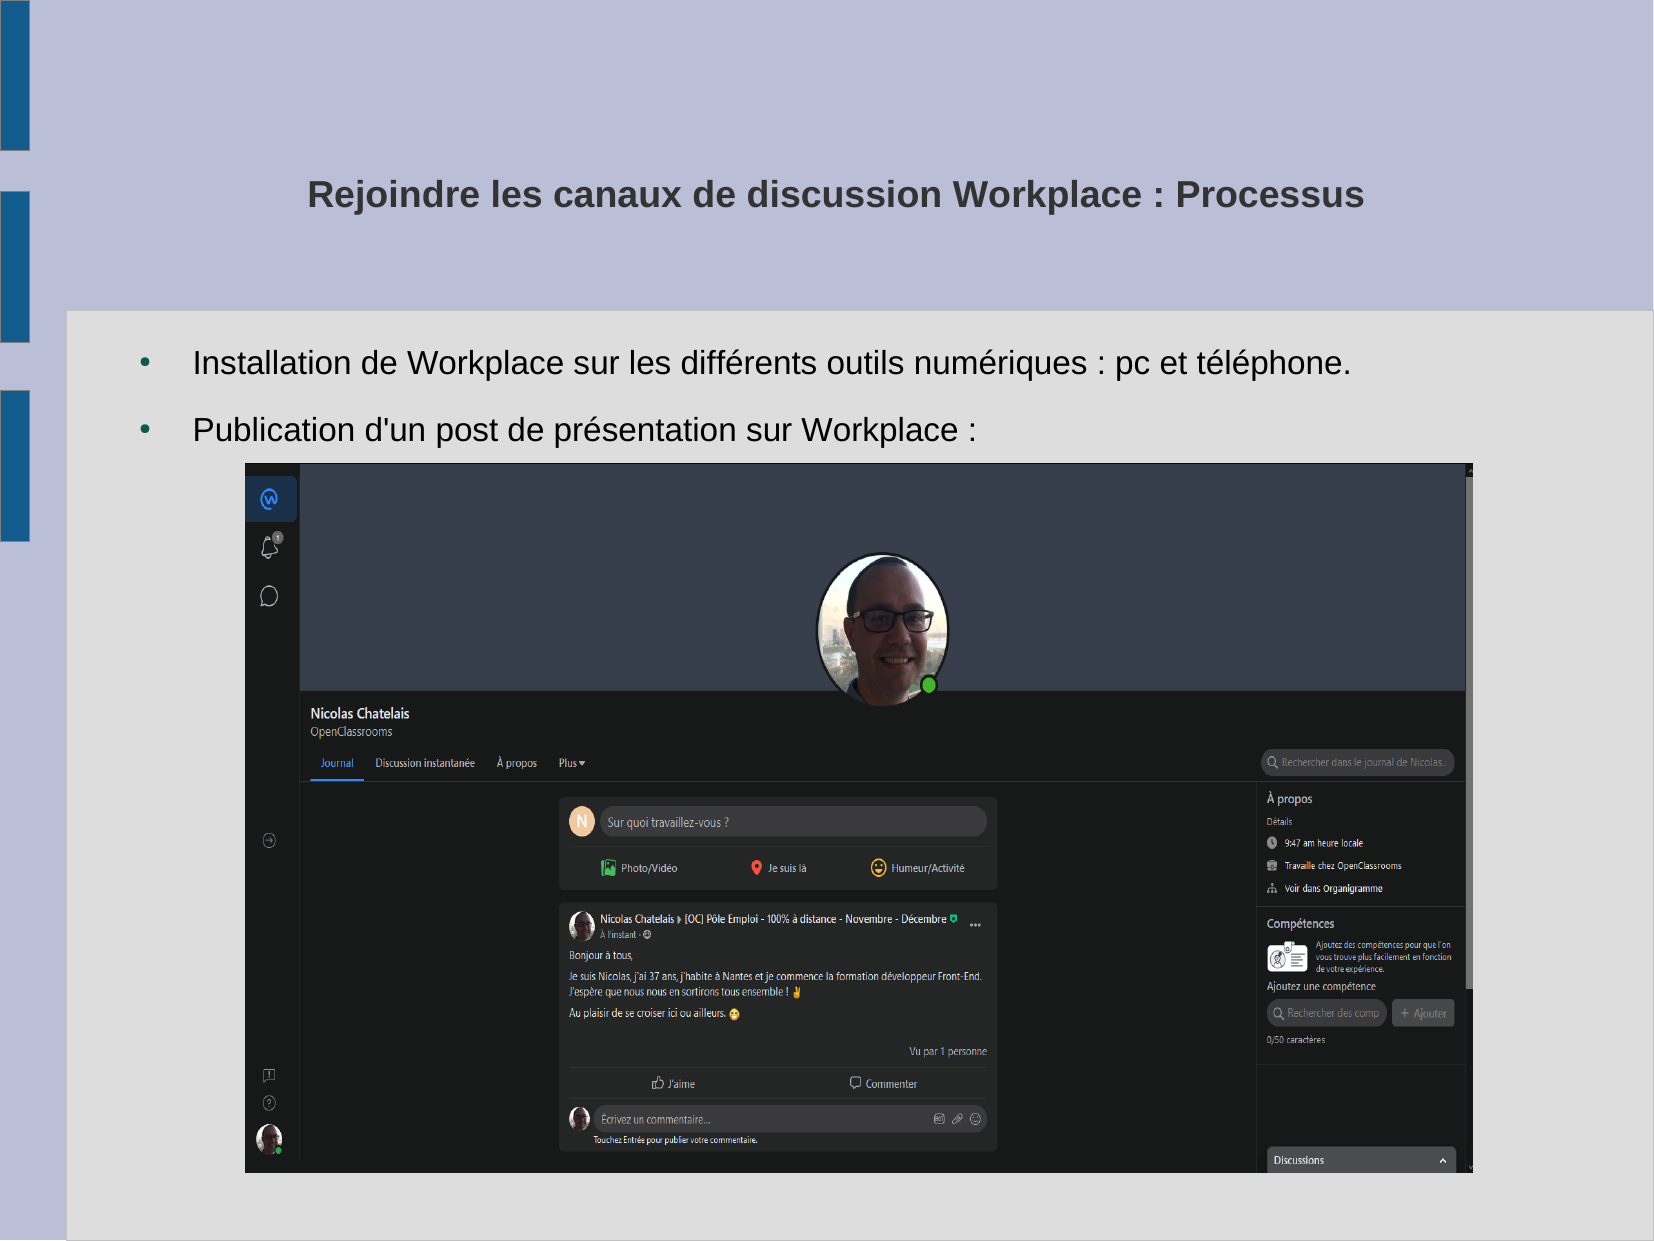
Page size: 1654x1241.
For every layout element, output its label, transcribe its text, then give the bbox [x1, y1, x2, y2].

list Installation de Workplace sur les différents outils numériques : pc et téléphone. Publication d'un post de présentation sur Workplace : [121, 344, 1534, 1127]
picture [245, 463, 1473, 1173]
title Rejoindre les canaux de discussion Workplace : Processus [121, 91, 1534, 299]
